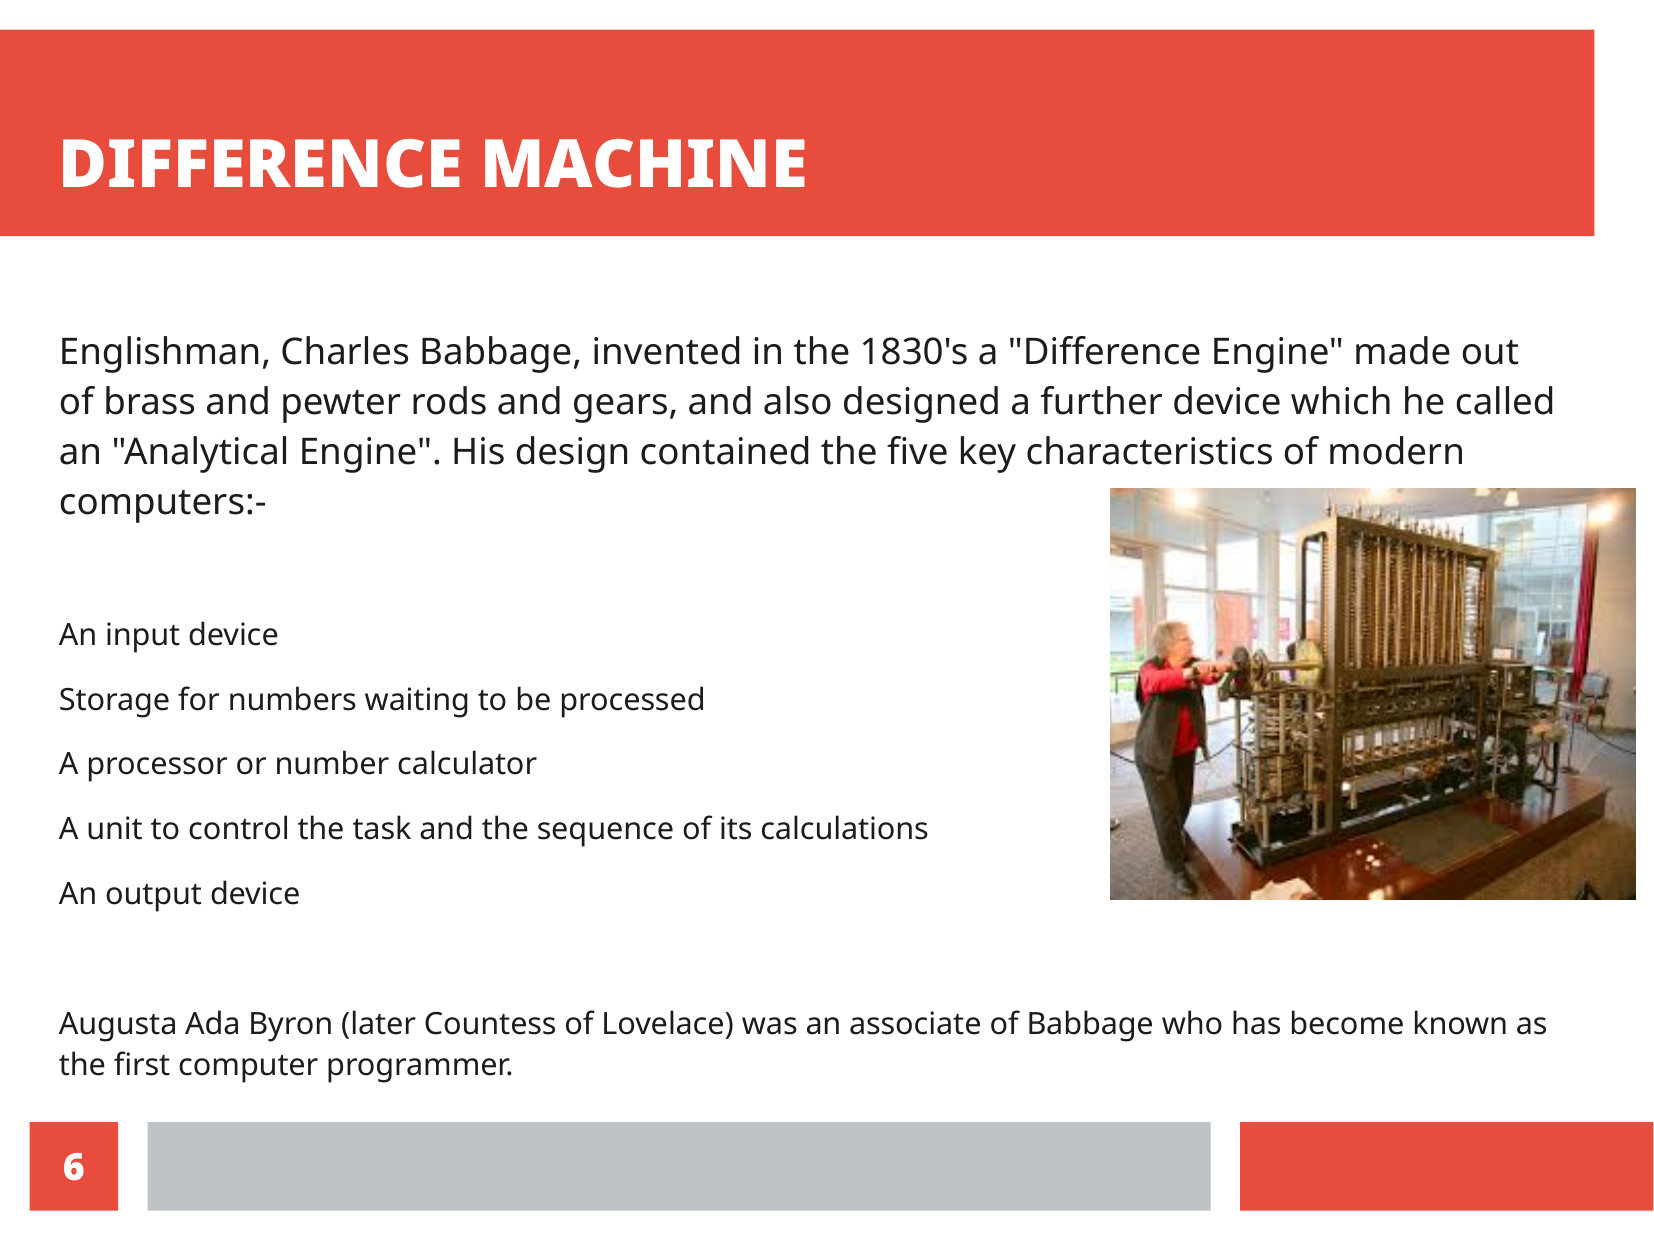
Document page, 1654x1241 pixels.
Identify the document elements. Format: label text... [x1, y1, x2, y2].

list Englishman, Charles Babbage, invented in the 1830's a "Difference Engine" made out of brass and pewter rods and gears, and also designed a further device which he called an "Analytical Engine". His design contained the five key characteristics of modern computers:- An input device Storage for numbers waiting to be processed A processor or number calculator A unit to control the task and the sequence of its calculations An output device Augusta Ada Byron (later Countess of Lovelace) was an associate of Babbage who has become known as the first computer programmer. [59, 324, 1565, 1093]
title DIFFERENCE MACHINE [59, 59, 1595, 207]
picture [1565, 488, 1636, 901]
